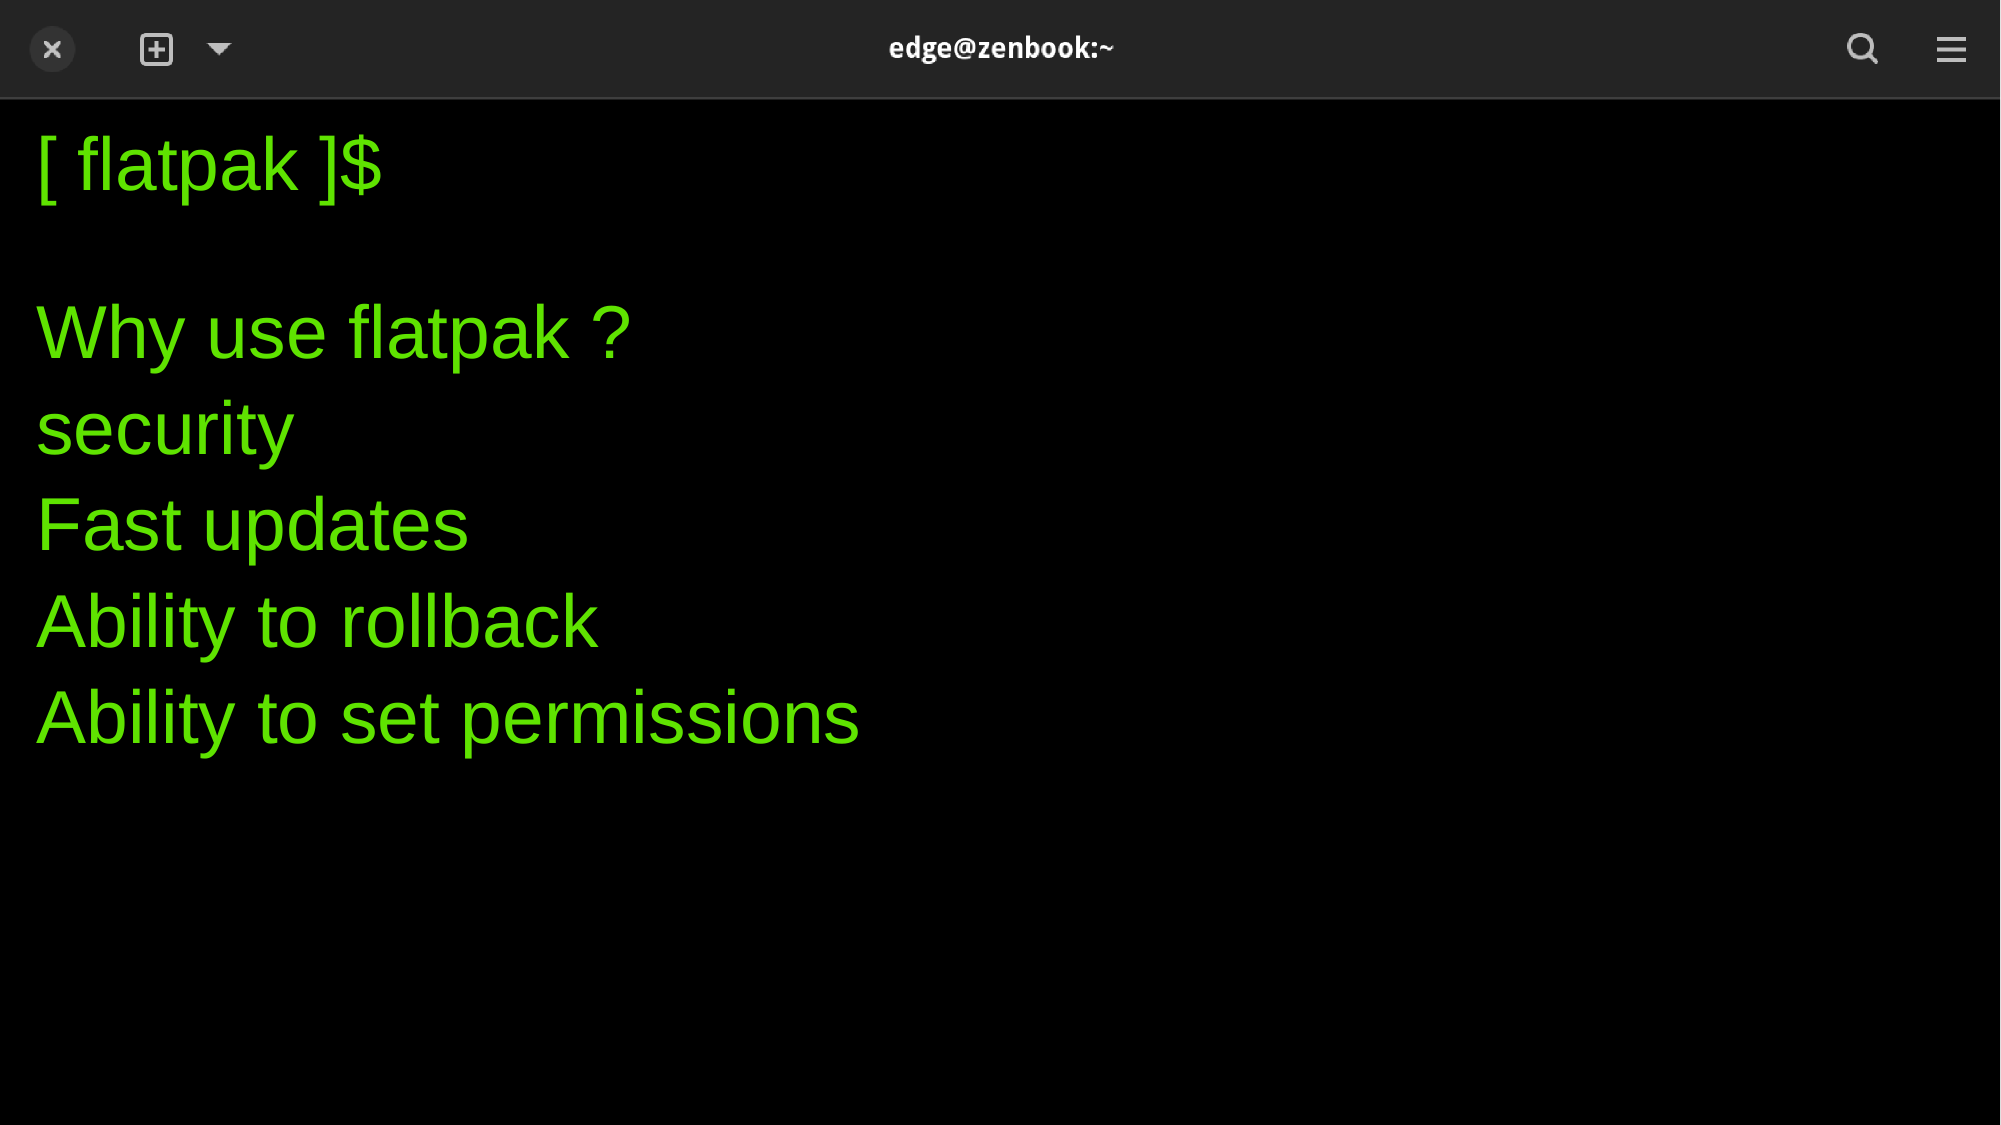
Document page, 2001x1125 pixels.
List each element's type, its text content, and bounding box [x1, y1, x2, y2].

picture [0, 0, 2001, 1125]
subtitle [ flatpak ]$ Why use flatpak ? security Fast updates Ability to rollback Ability to set permissions [21, 122, 1980, 1108]
